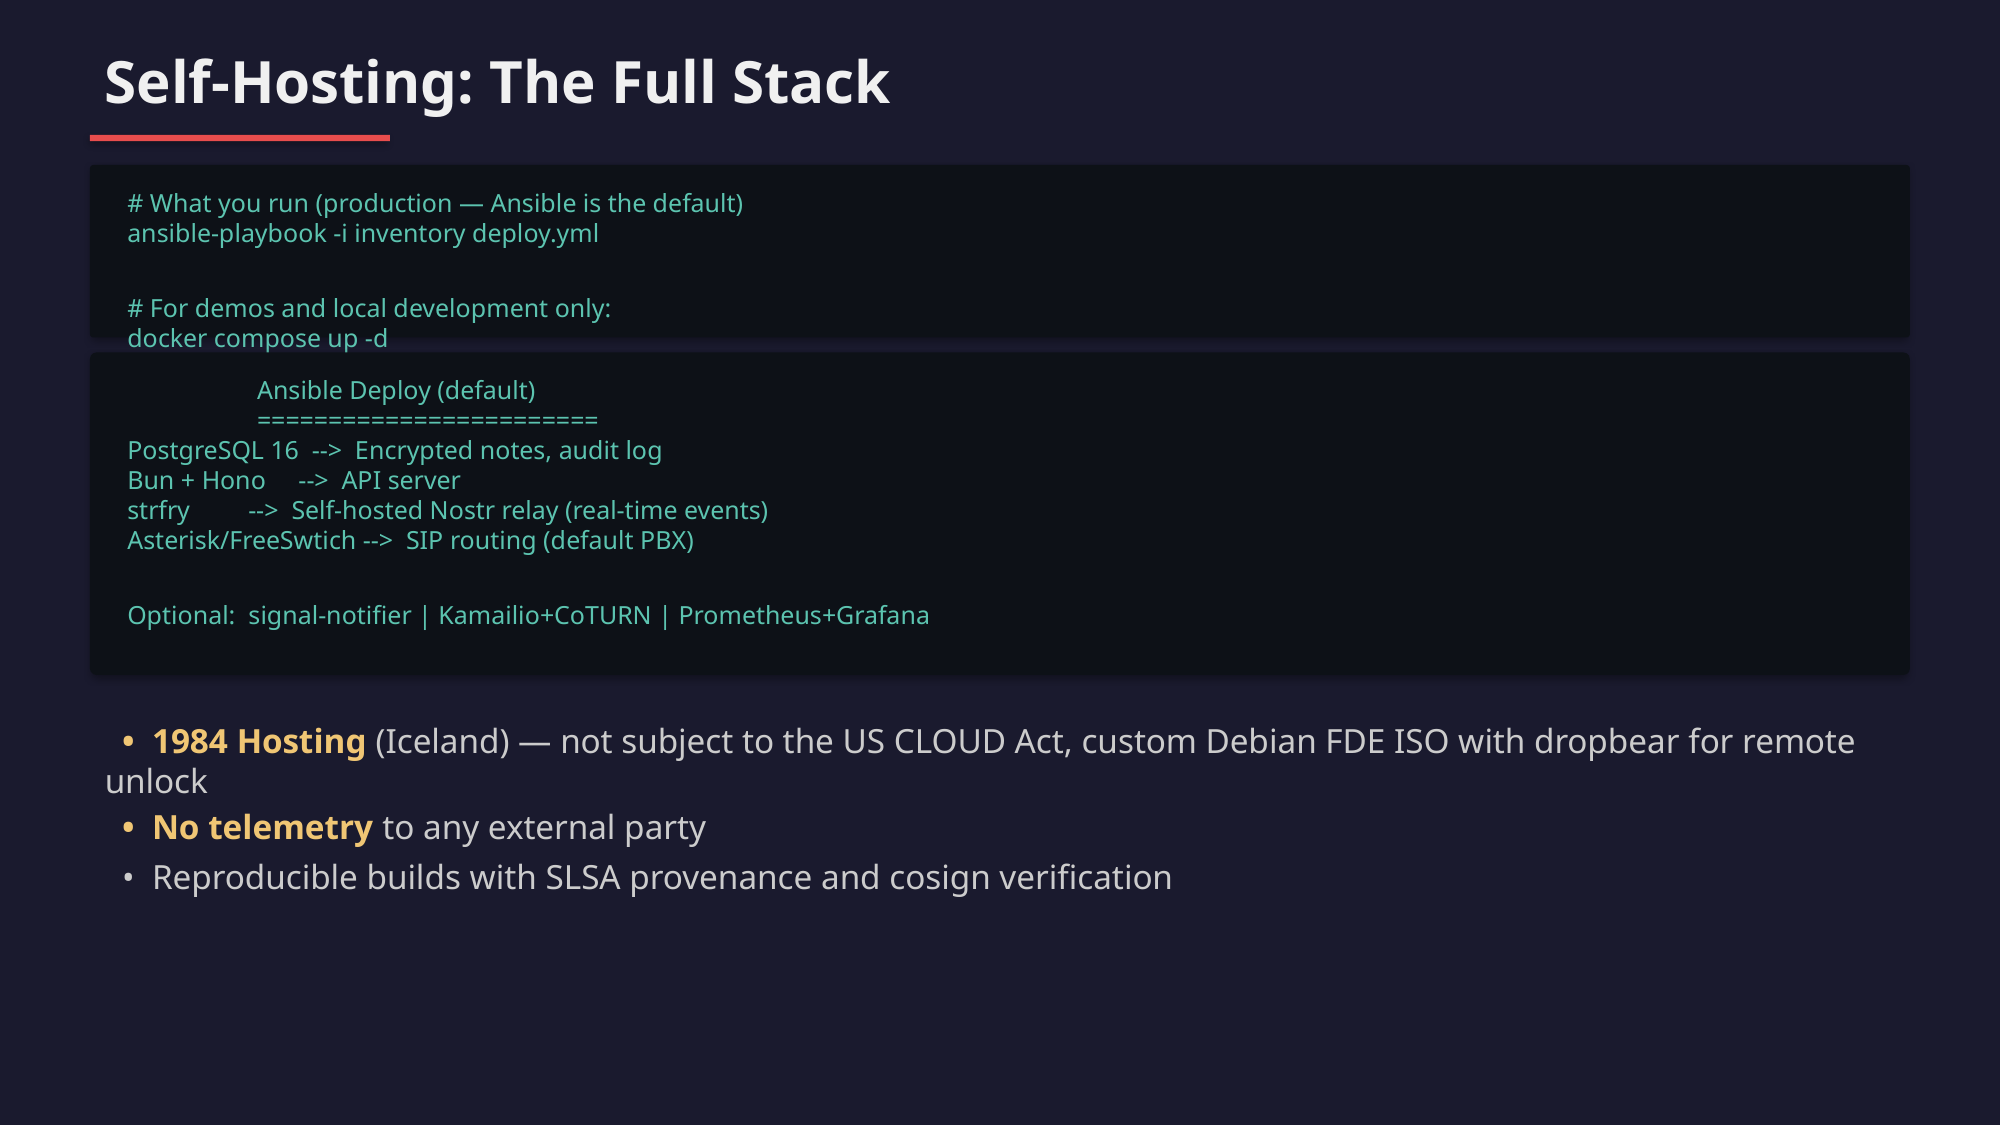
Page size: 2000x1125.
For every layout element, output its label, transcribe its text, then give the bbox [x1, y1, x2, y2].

text_box [89, 352, 1910, 676]
text_box # What you run (production — Ansible is the default) ansible-playbook -i inventory deploy.yml # For demos and local development only: docker compose up -d [112, 179, 1888, 352]
text_box [89, 164, 1910, 338]
text_box Ansible Deploy (default) ======================== PostgreSQL 16 --> Encrypted notes, audit log Bun + Hono --> API server strfry --> Self-hosted Nostr relay (real-time events) Asterisk/FreeSwtich --> SIP routing (default PBX) Optional: signal-notifier | Kamailio+CoTURN | Prometheus+Grafana [112, 367, 1888, 637]
text_box [89, 134, 390, 142]
text_box • 1984 Hosting (Iceland) — not subject to the US CLOUD Act, custom Debian FDE ISO with dropbear for remote unlock • No telemetry to any external party • Reproducible builds with SLSA provenance and cosign verification [89, 712, 1910, 904]
text_box Self-Hosting: The Full Stack [89, 37, 1910, 123]
